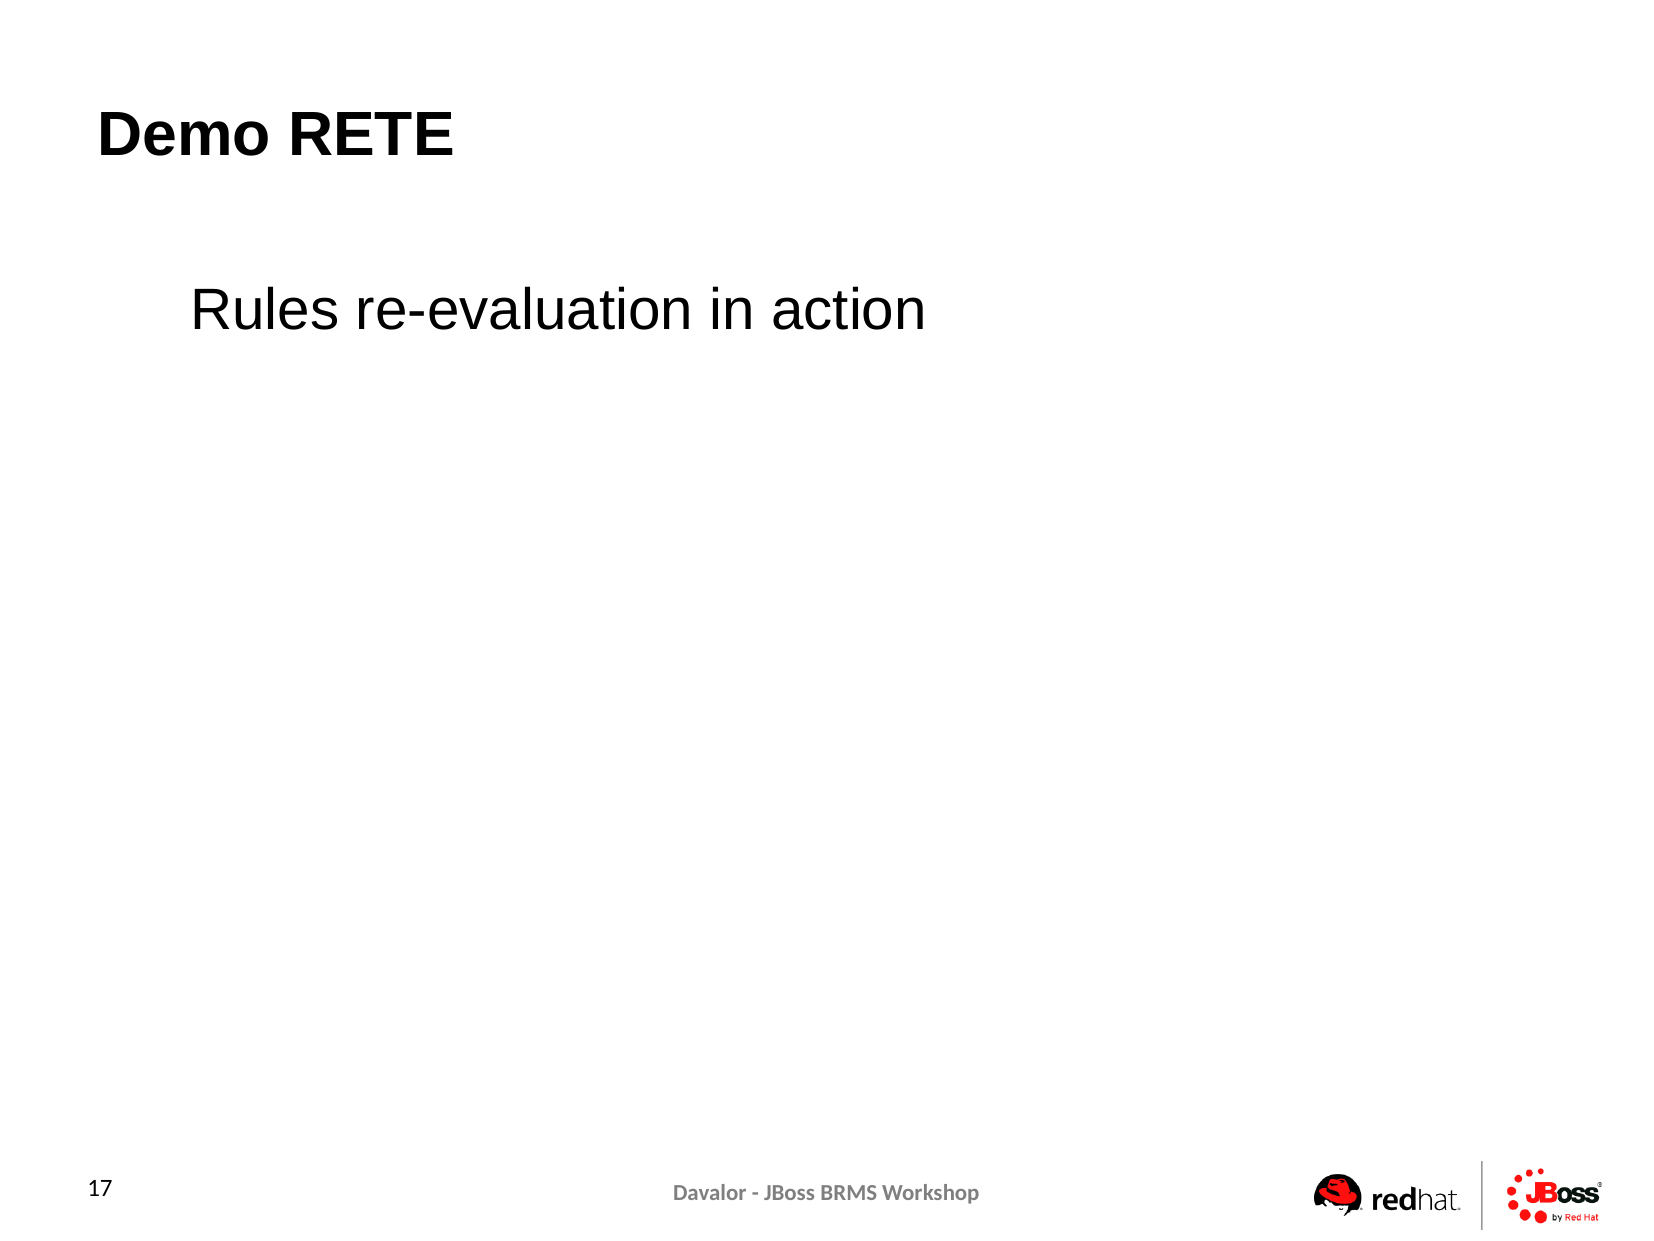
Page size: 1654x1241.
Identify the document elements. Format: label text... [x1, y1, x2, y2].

title Demo RETE [82, 95, 1571, 226]
picture [1314, 1161, 1602, 1230]
list Rules re-evaluation in action [86, 270, 1576, 1039]
